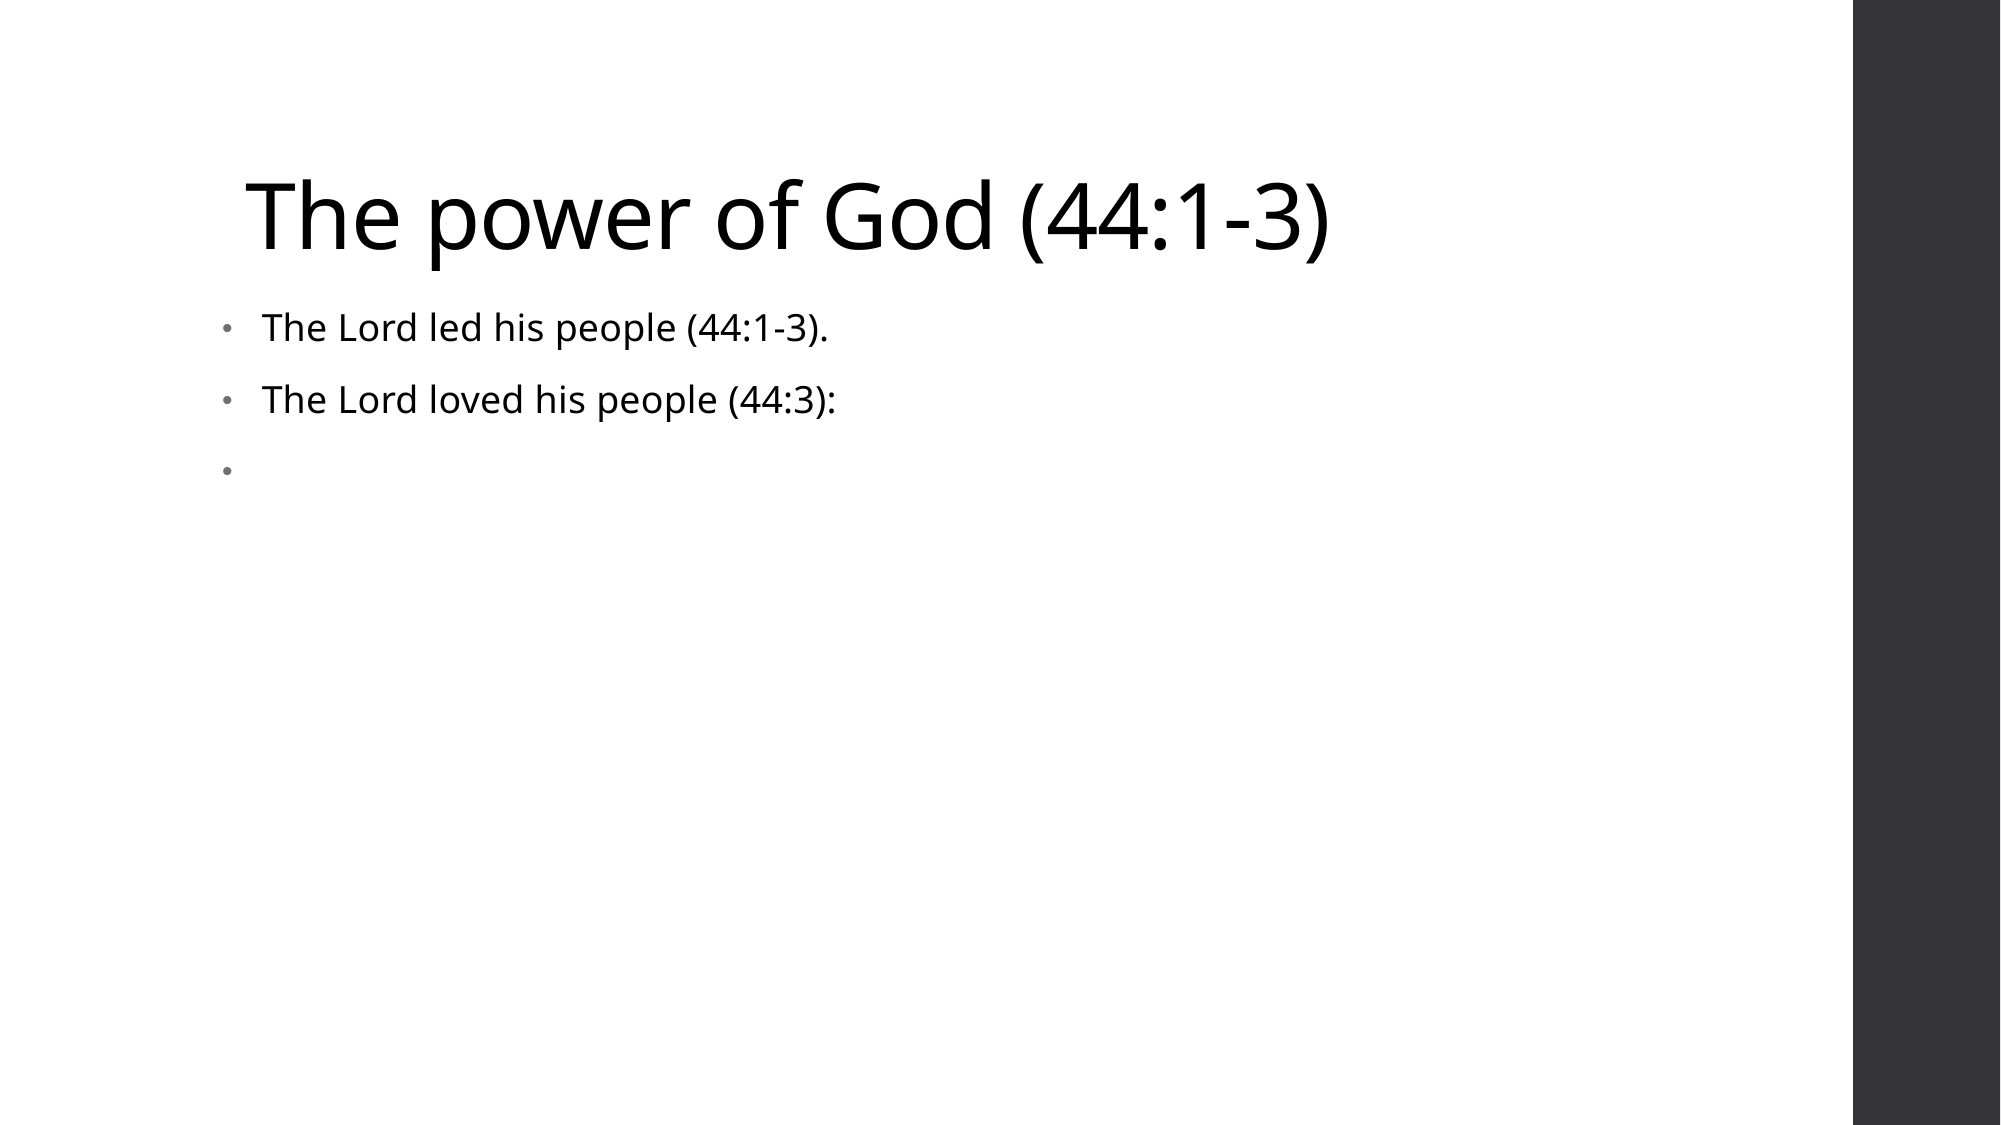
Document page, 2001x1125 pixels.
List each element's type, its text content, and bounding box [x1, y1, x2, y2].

title The power of God (44:1-3) [206, 60, 1797, 278]
list The Lord led his people (44:1-3). The Lord loved his people (44:3): [206, 299, 1617, 1014]
